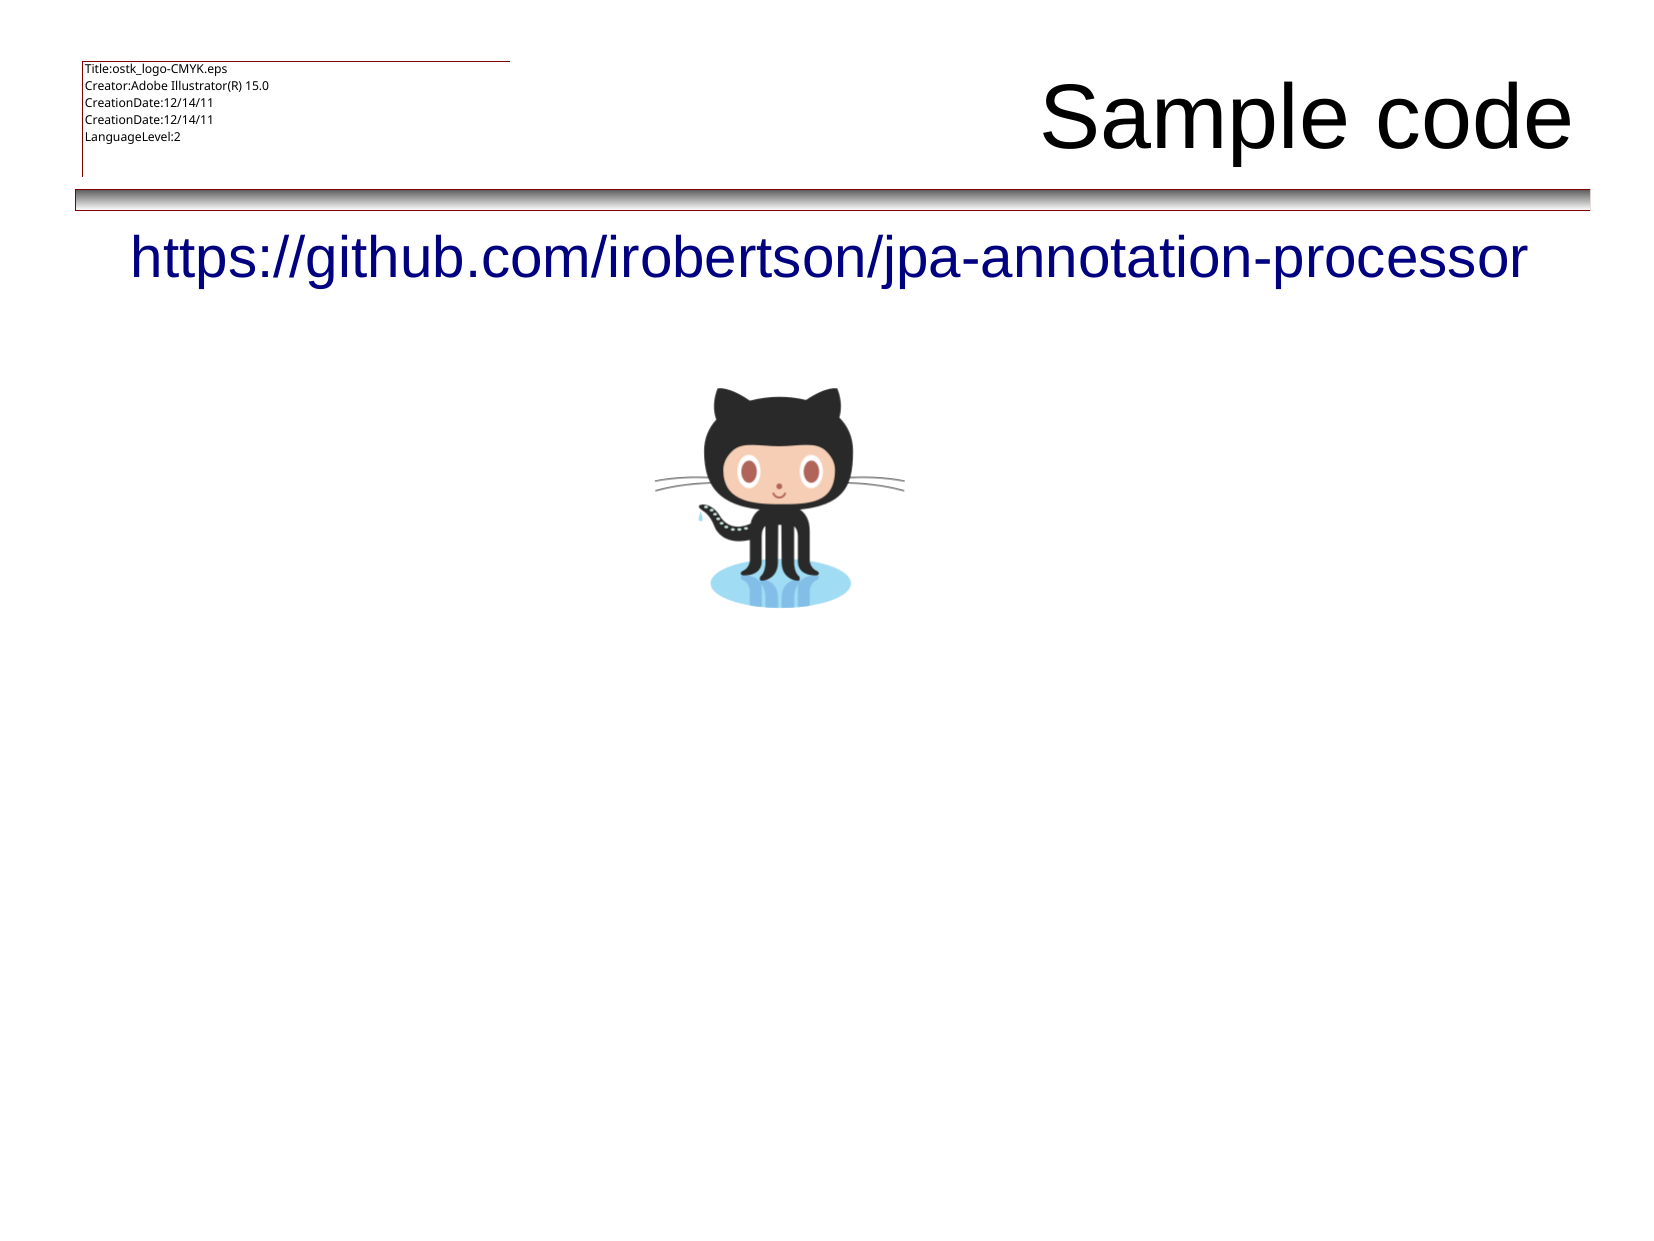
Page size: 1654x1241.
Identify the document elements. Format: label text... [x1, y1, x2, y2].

list https://github.com/irobertson/jpa-annotation-processor [60, 225, 1591, 1111]
title Sample code [529, 65, 1576, 169]
picture [630, 359, 931, 661]
